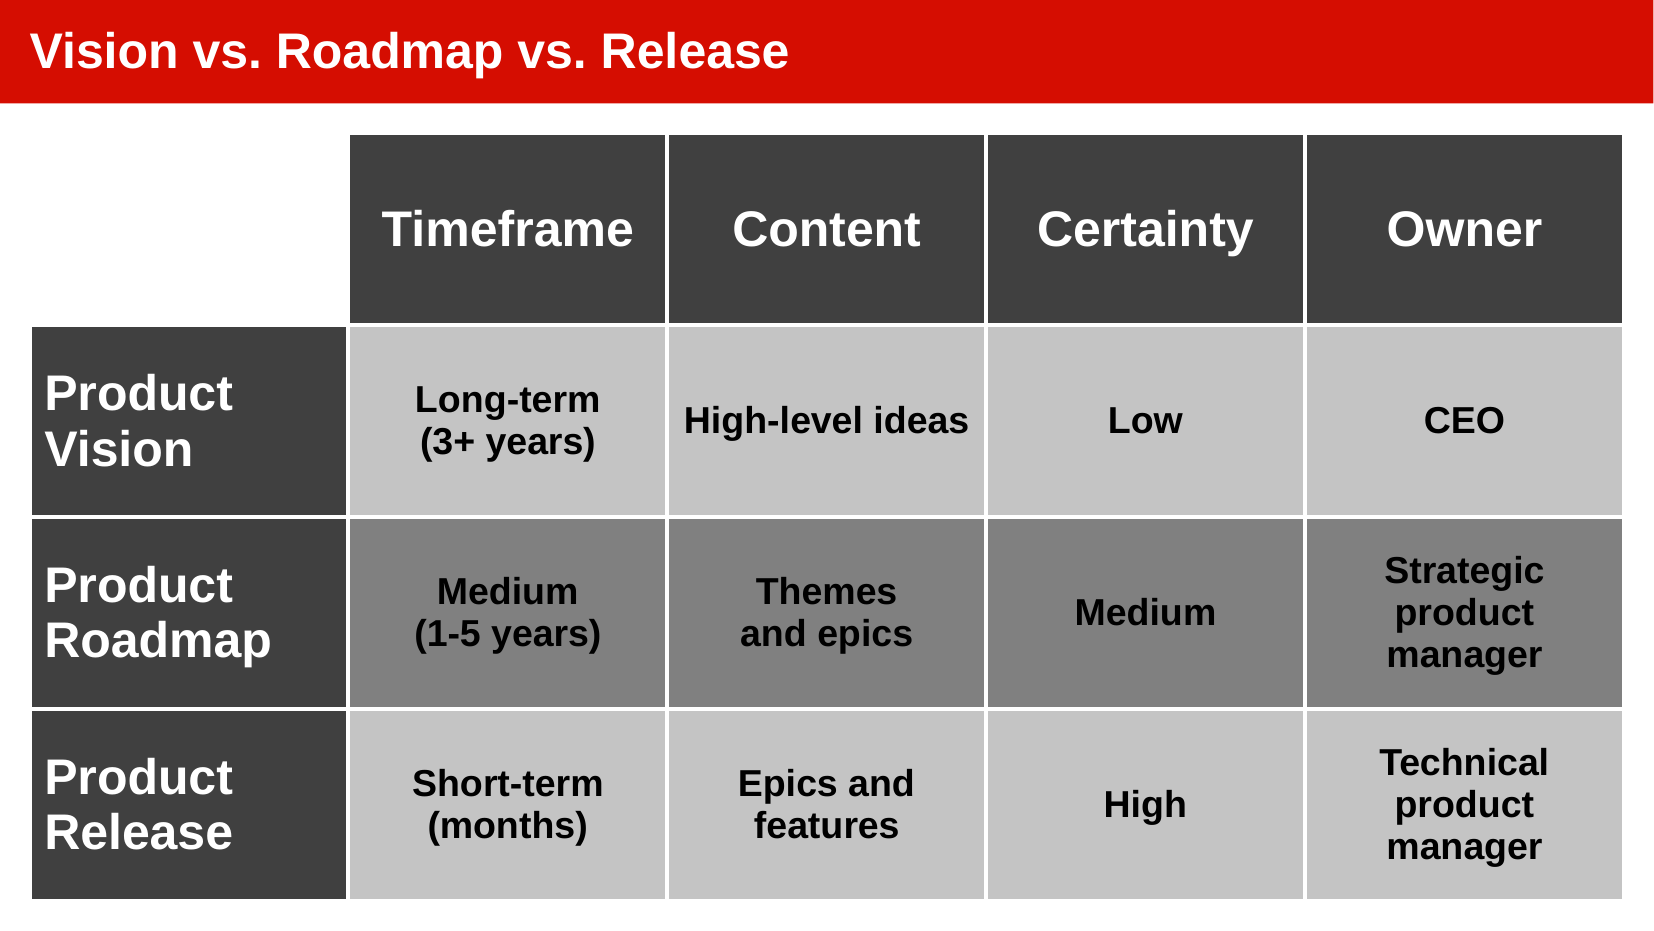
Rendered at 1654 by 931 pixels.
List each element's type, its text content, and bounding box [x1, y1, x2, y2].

table_header Timeframe [350, 135, 665, 323]
table_cell Product Roadmap [32, 519, 346, 707]
table_cell Technical product manager [1307, 711, 1622, 899]
table_header [32, 135, 346, 323]
table_cell Product Vision [32, 327, 346, 515]
table_cell High-level ideas [669, 327, 984, 515]
table_cell CEO [1307, 327, 1622, 515]
table_header Certainty [988, 135, 1303, 323]
table_cell Medium [988, 519, 1303, 707]
table_cell Long-term (3+ years) [350, 327, 665, 515]
table_cell Short-term (months) [350, 711, 665, 899]
title Vision vs. Roadmap vs. Release [0, 0, 1654, 104]
table_header Owner [1307, 135, 1622, 323]
table_cell Themes and epics [669, 519, 984, 707]
table_header Content [669, 135, 984, 323]
table_cell High [988, 711, 1303, 899]
table_cell Product Release [32, 711, 346, 899]
table_cell Strategic product manager [1307, 519, 1622, 707]
table_cell Low [988, 327, 1303, 515]
table_cell Medium (1-5 years) [350, 519, 665, 707]
table_cell Epics and features [669, 711, 984, 899]
